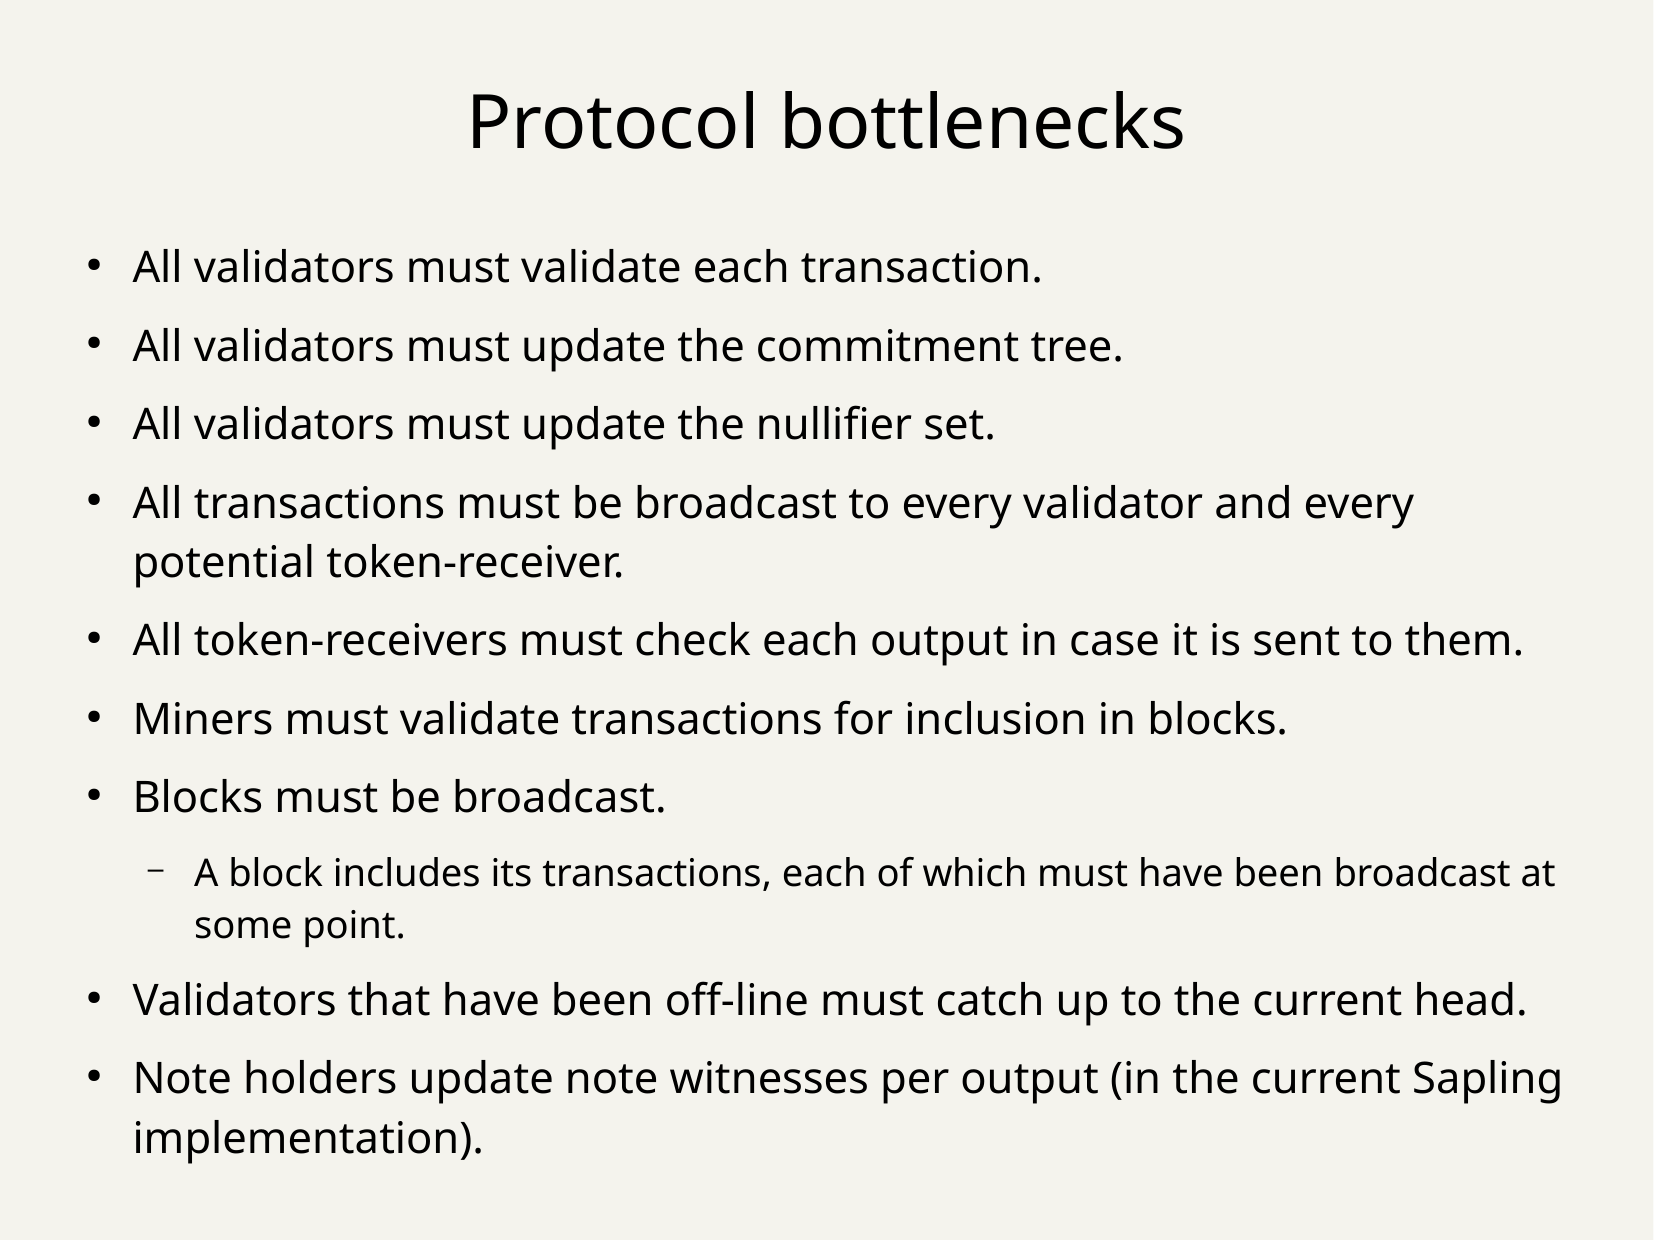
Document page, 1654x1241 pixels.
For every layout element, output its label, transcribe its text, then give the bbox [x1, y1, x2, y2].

title Protocol bottlenecks [82, 49, 1571, 189]
list All validators must validate each transaction. All validators must update the commitment tree. All validators must update the nullifier set. All transactions must be broadcast to every validator and every potential token-receiver. All token-receivers must check each output in case it is sent to them. Miners must validate transactions for inclusion in blocks. Blocks must be broadcast. A block includes its transactions, each of which must have been broadcast at some point. Validators that have been off-line must catch up to the current head. Note holders update note witnesses per output (in the current Sapling implementation). [70, 236, 1571, 1170]
